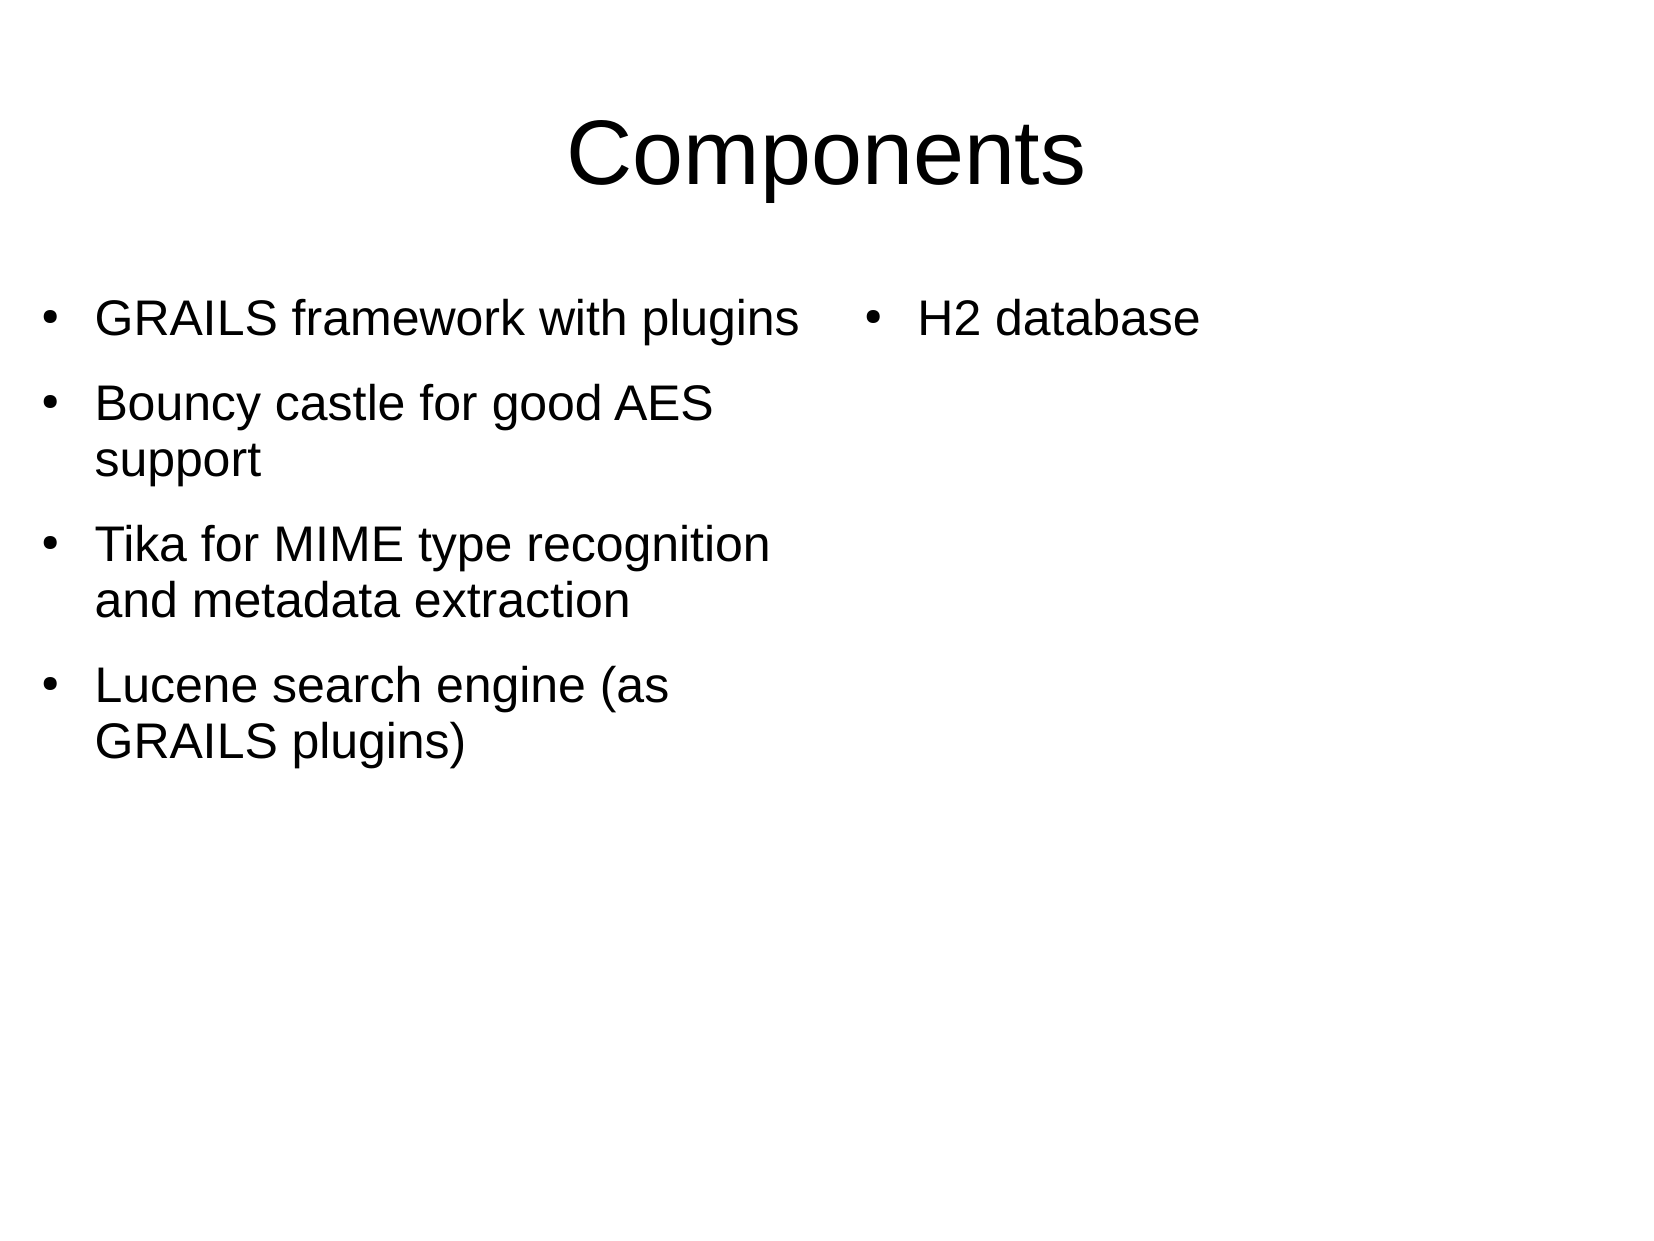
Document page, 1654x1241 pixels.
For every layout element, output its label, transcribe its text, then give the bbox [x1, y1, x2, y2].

list GRAILS framework with plugins Bouncy castle for good AES support Tika for MIME type recognition and metadata extraction Lucene search engine (as GRAILS plugins) [23, 290, 808, 1111]
list H2 database [846, 290, 1631, 1111]
title Components [82, 49, 1571, 257]
